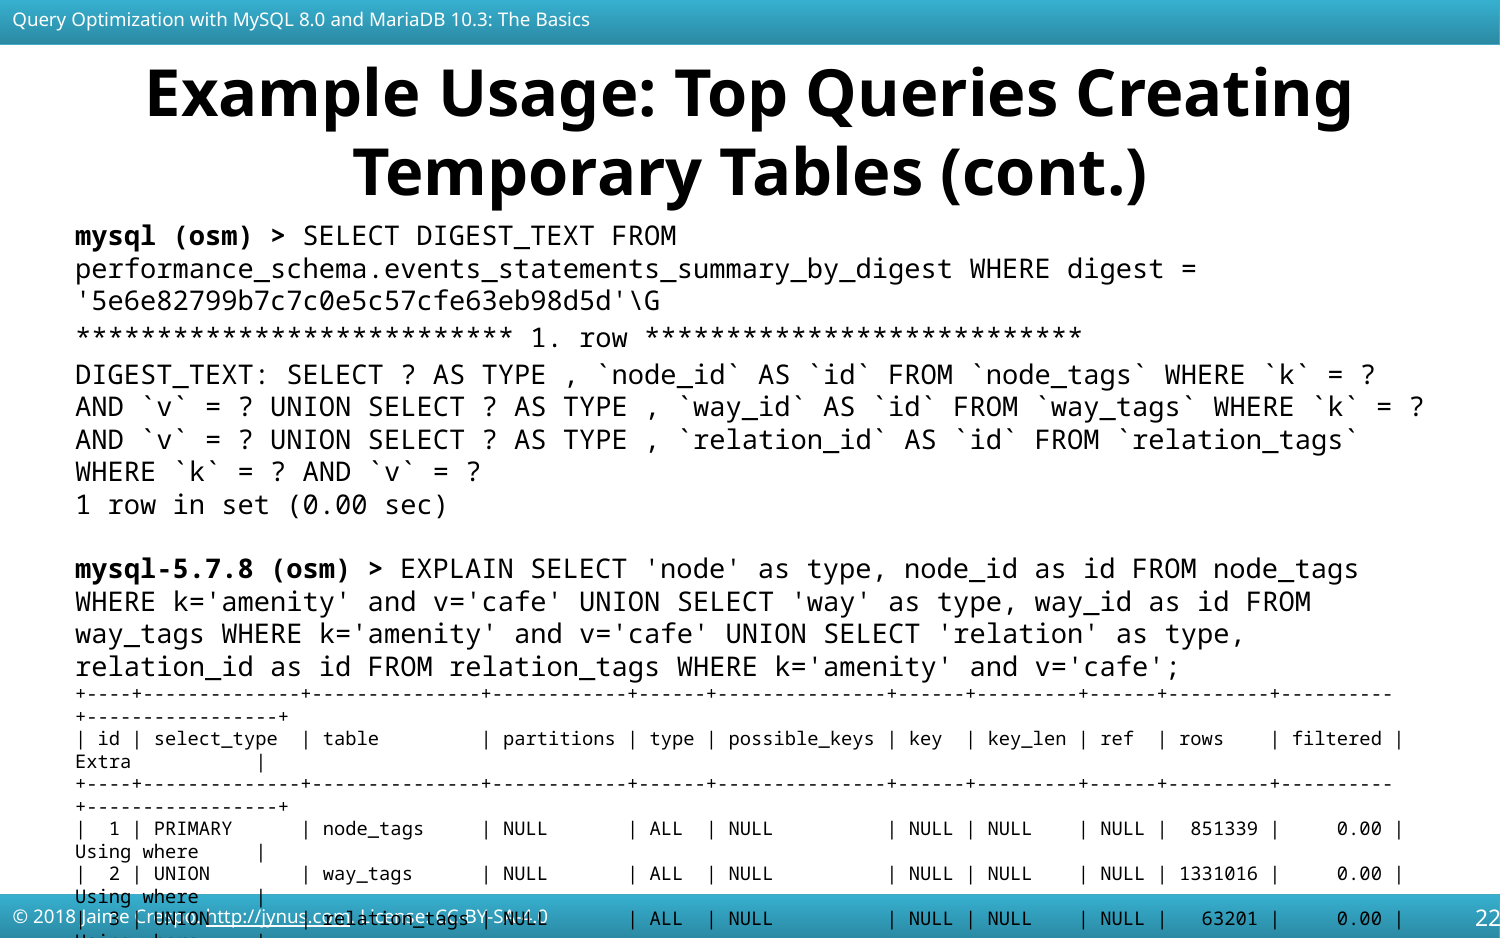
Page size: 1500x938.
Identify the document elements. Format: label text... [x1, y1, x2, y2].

slide_number [1389, 896, 1490, 935]
list mysql (osm) > SELECT DIGEST_TEXT FROM performance_schema.events_statements_summary_by_digest WHERE digest = '5e6e82799b7c7c0e5c57cfe63eb98d5d'\G *************************** 1. row *************************** DIGEST_TEXT: SELECT ? AS TYPE , `node_id` AS `id` FROM `node_tags` WHERE `k` = ? AND `v` = ? UNION SELECT ? AS TYPE , `way_id` AS `id` FROM `way_tags` WHERE `k` = ? AND `v` = ? UNION SELECT ? AS TYPE , `relation_id` AS `id` FROM `relation_tags` WHERE `k` = ? AND `v` = ? 1 row in set (0.00 sec) mysql-5.7.8 (osm) > EXPLAIN SELECT 'node' as type, node_id as id FROM node_tags WHERE k='amenity' and v='cafe' UNION SELECT 'way' as type, way_id as id FROM way_tags WHERE k='amenity' and v='cafe' UNION SELECT 'relation' as type, relation_id as id FROM relation_tags WHERE k='amenity' and v='cafe'; +----+--------------+---------------+------------+------+---------------+------+---------+------+---------+----------+-----------------+ | id | select_type | table | partitions | type | possible_keys | key | key_len | ref | rows | filtered | Extra | +----+--------------+---------------+------------+------+---------------+------+---------+------+---------+----------+-----------------+ | 1 | PRIMARY | node_tags | NULL | ALL | NULL | NULL | NULL | NULL | 851339 | 0.00 | Using where | | 2 | UNION | way_tags | NULL | ALL | NULL | NULL | NULL | NULL | 1331016 | 0.00 | Using where | | 3 | UNION | relation_tags | NULL | ALL | NULL | NULL | NULL | NULL | 63201 | 0.00 | Using where | | NULL | UNION RESULT | <union1,2,3> | NULL | ALL | NULL | NULL | NULL | NULL | NULL | NULL | Using temporary | +----+--------------+---------------+------------+------+---------------+------+---------+------+---------+----------+-----------------+ 4 rows in set, 1 warning (0.01 sec) [75, 218, 1425, 876]
title Example Usage: Top Queries Creating Temporary Tables (cont.) [75, 41, 1425, 218]
